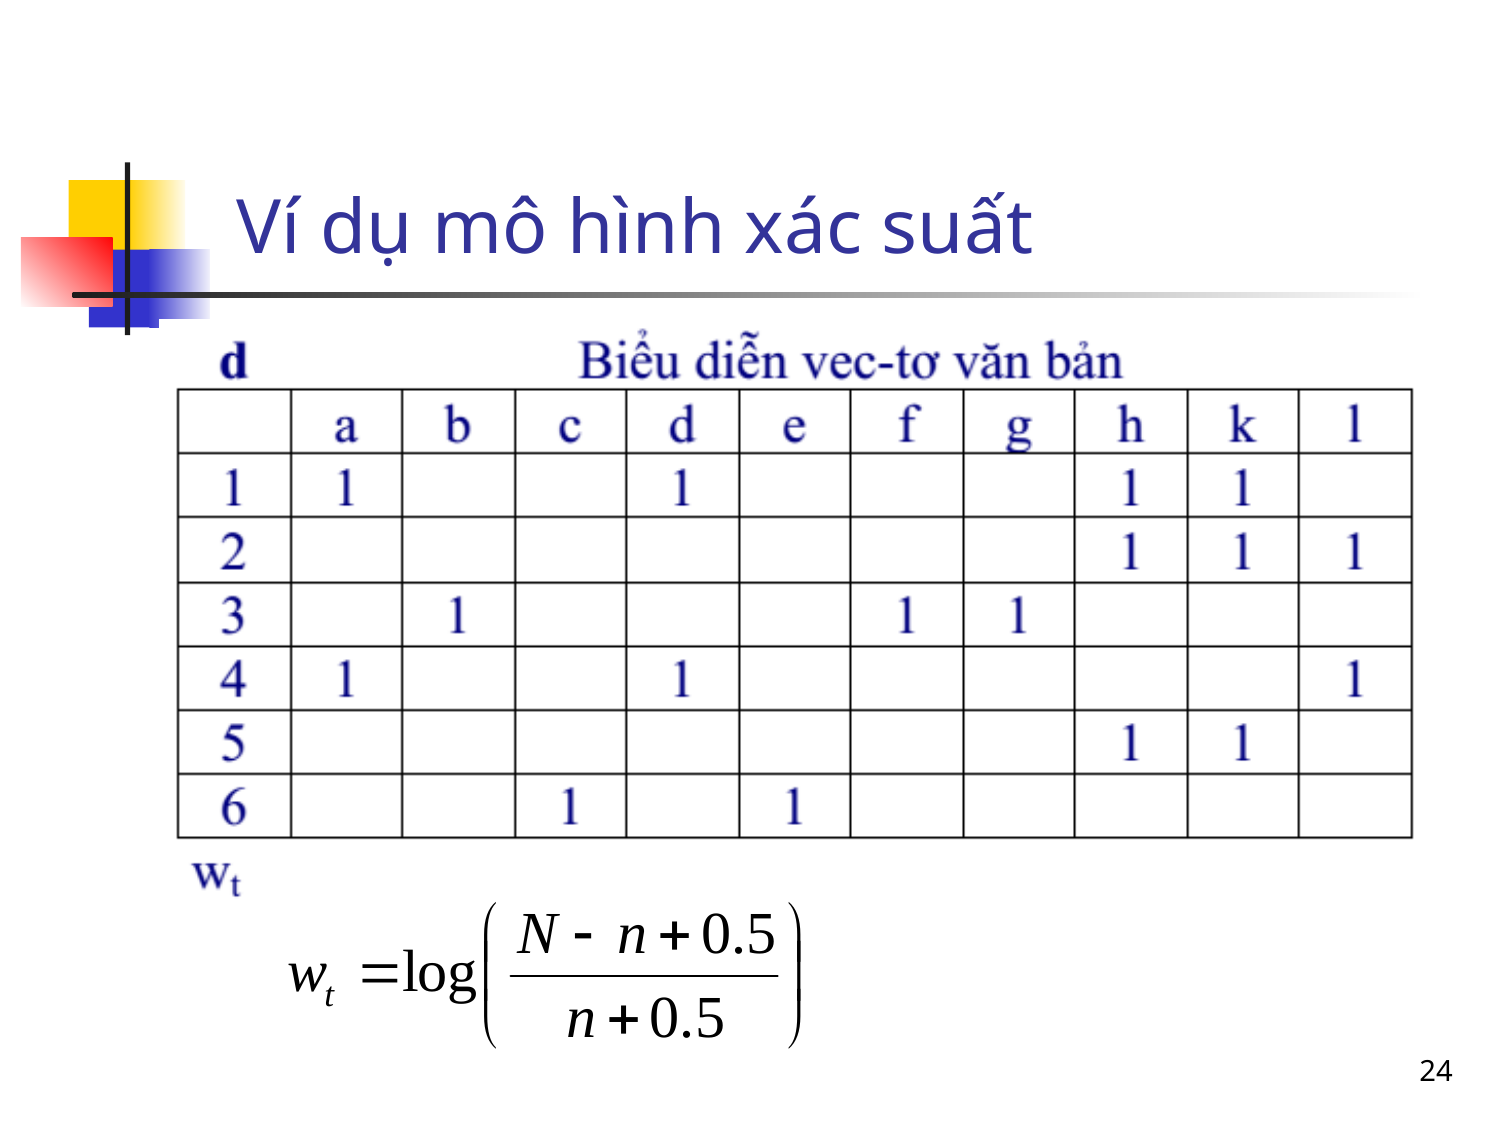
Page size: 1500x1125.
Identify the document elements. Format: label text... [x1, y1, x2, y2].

slide_number <number> [1155, 1024, 1468, 1100]
title Ví dụ mô hình xác suất [221, 138, 1500, 277]
picture [159, 319, 1436, 1061]
